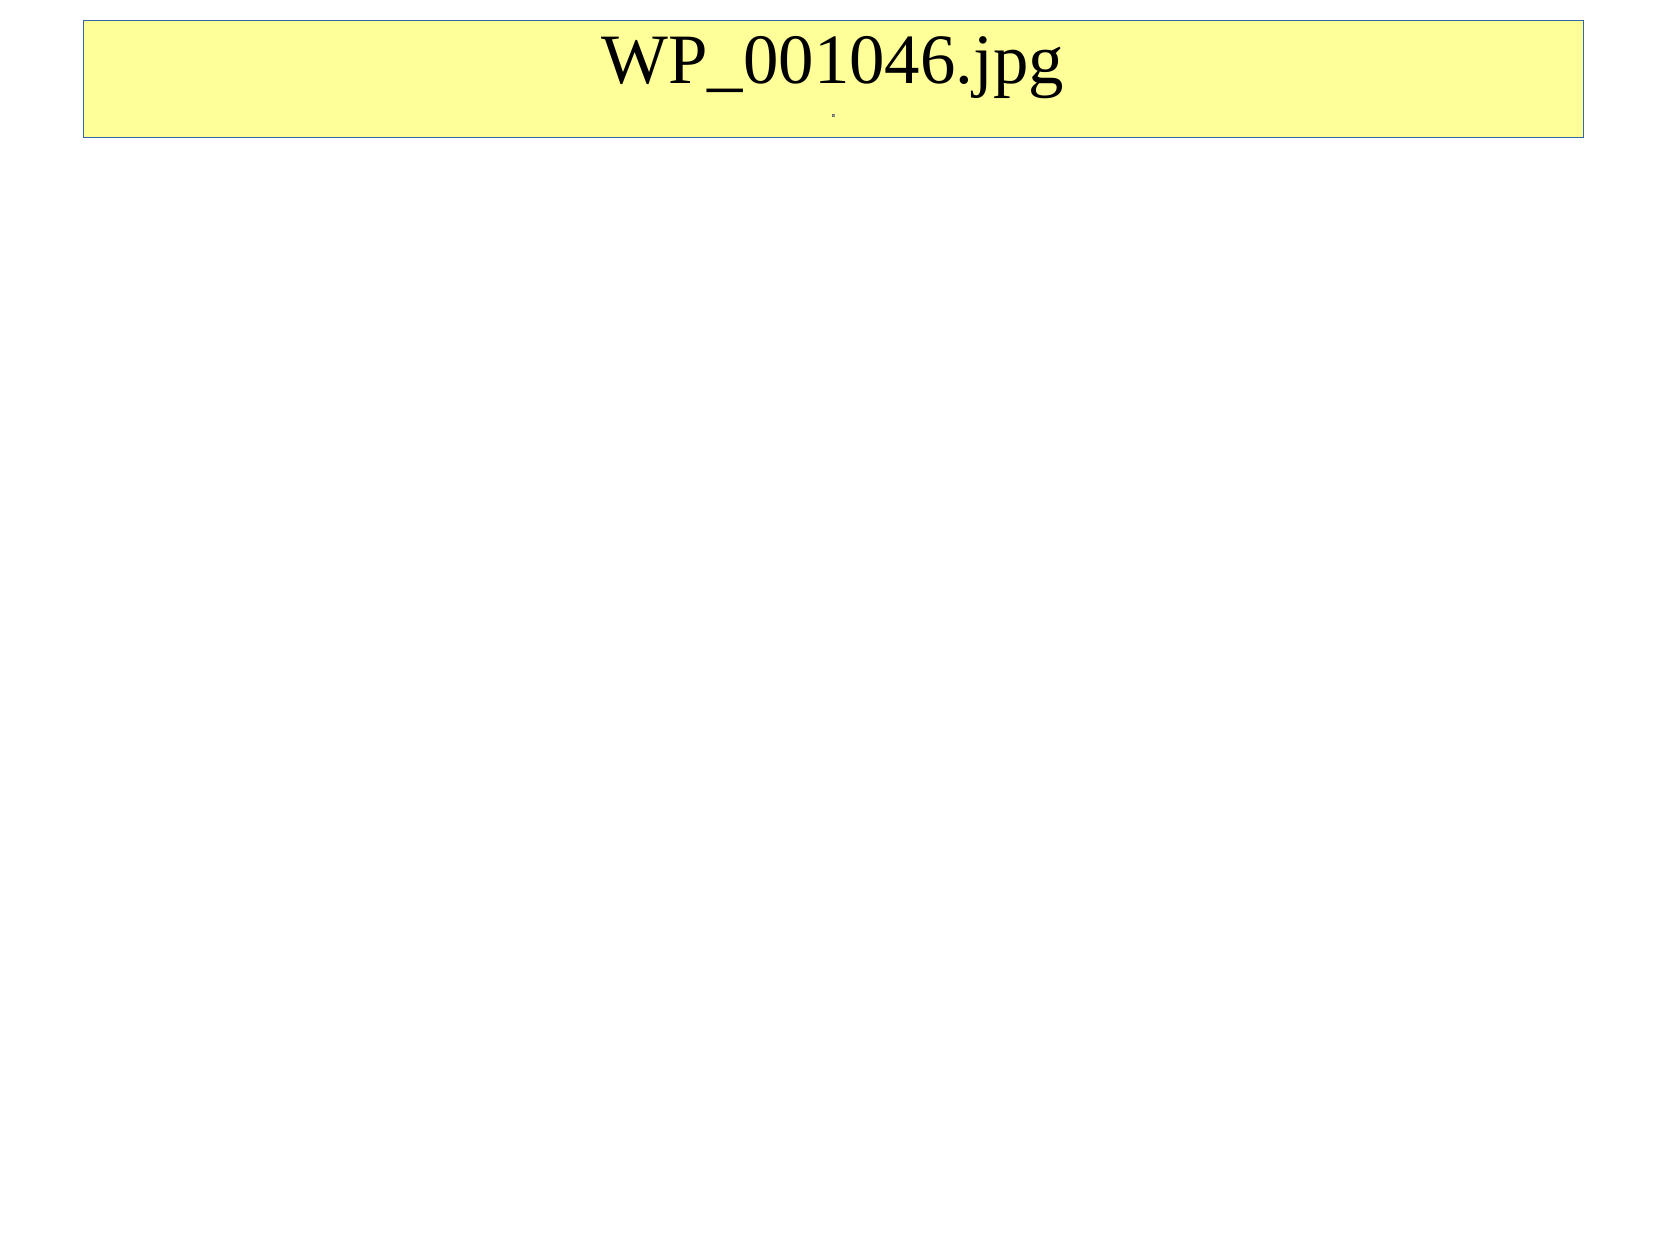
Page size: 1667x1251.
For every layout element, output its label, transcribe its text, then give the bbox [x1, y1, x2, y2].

text_box WP_001046.jpg [83, 20, 1584, 138]
